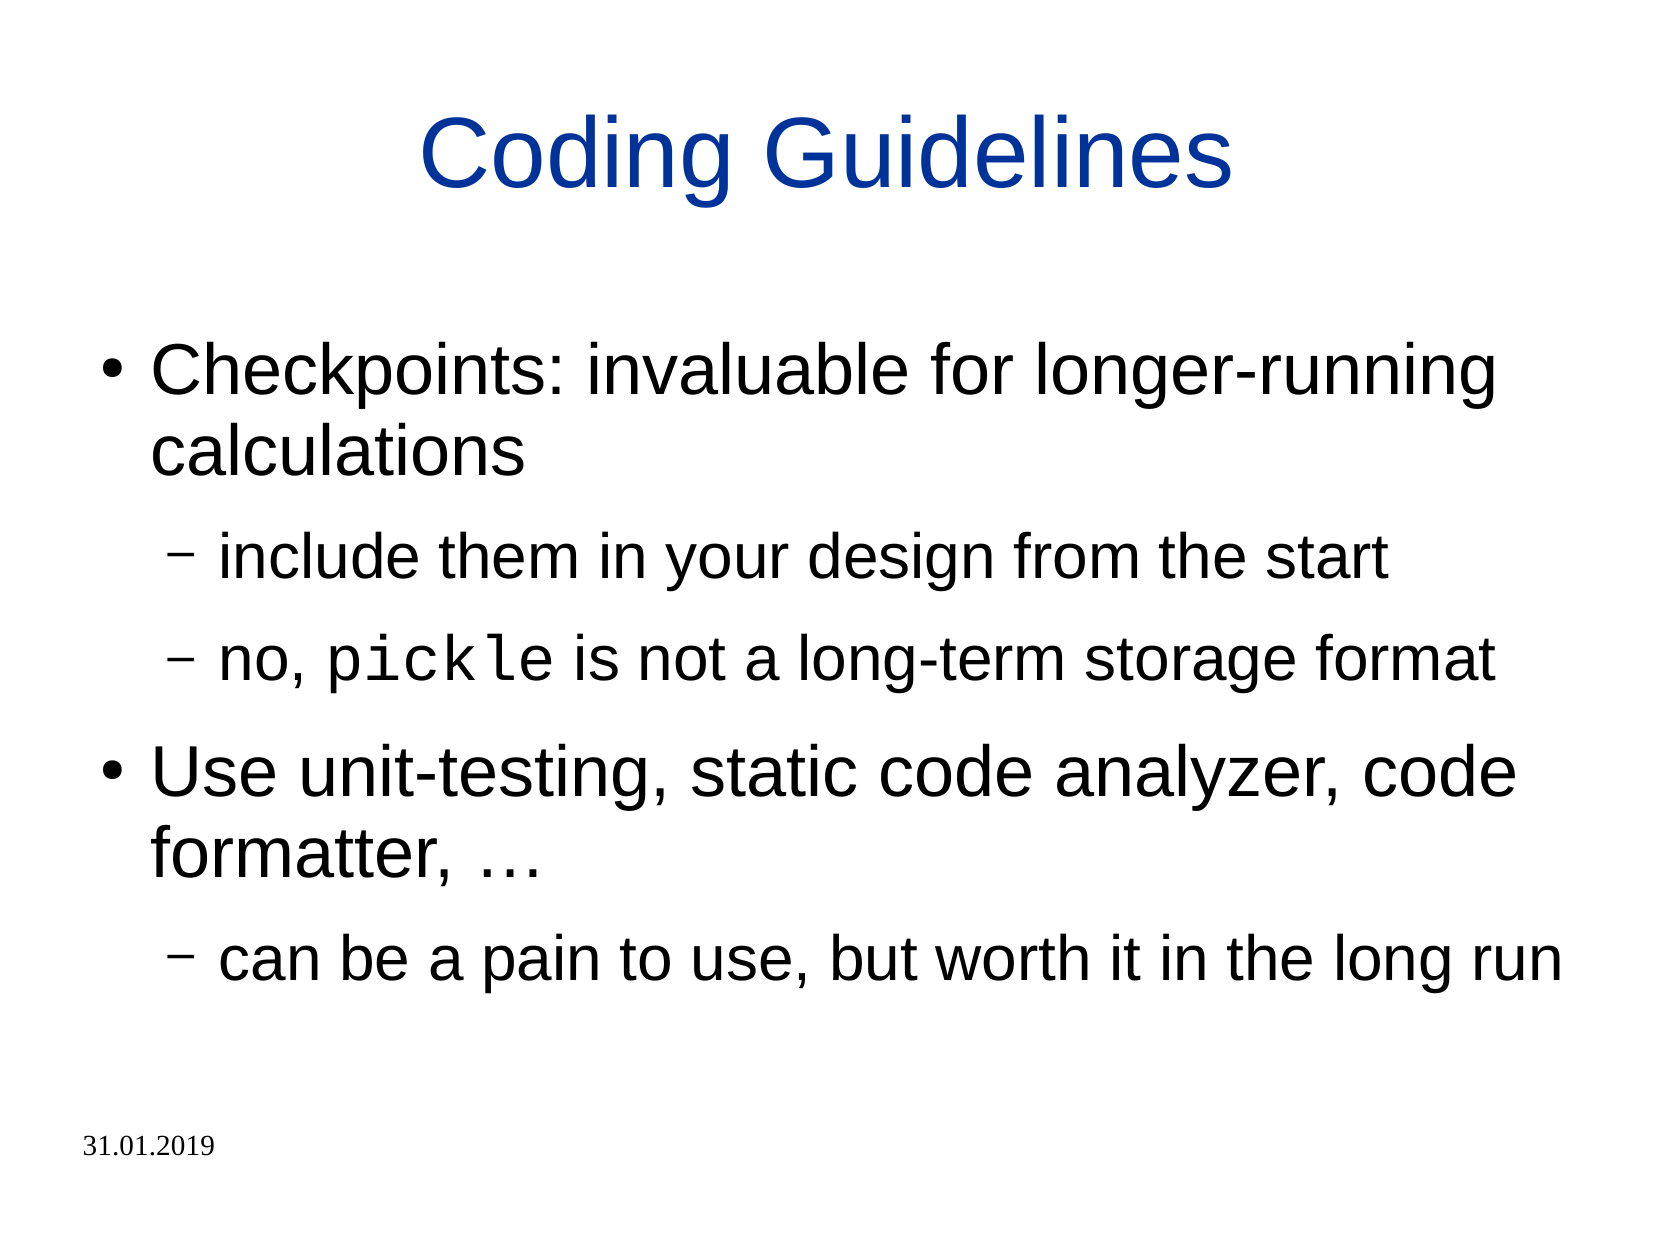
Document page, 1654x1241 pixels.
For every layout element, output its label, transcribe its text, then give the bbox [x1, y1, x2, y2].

list Checkpoints: invaluable for longer-running calculations include them in your design from the start no, pickle is not a long-term storage format Use unit-testing, static code analyzer, code formatter, … can be a pain to use, but worth it in the long run [82, 329, 1571, 1010]
title Coding Guidelines [82, 49, 1571, 257]
